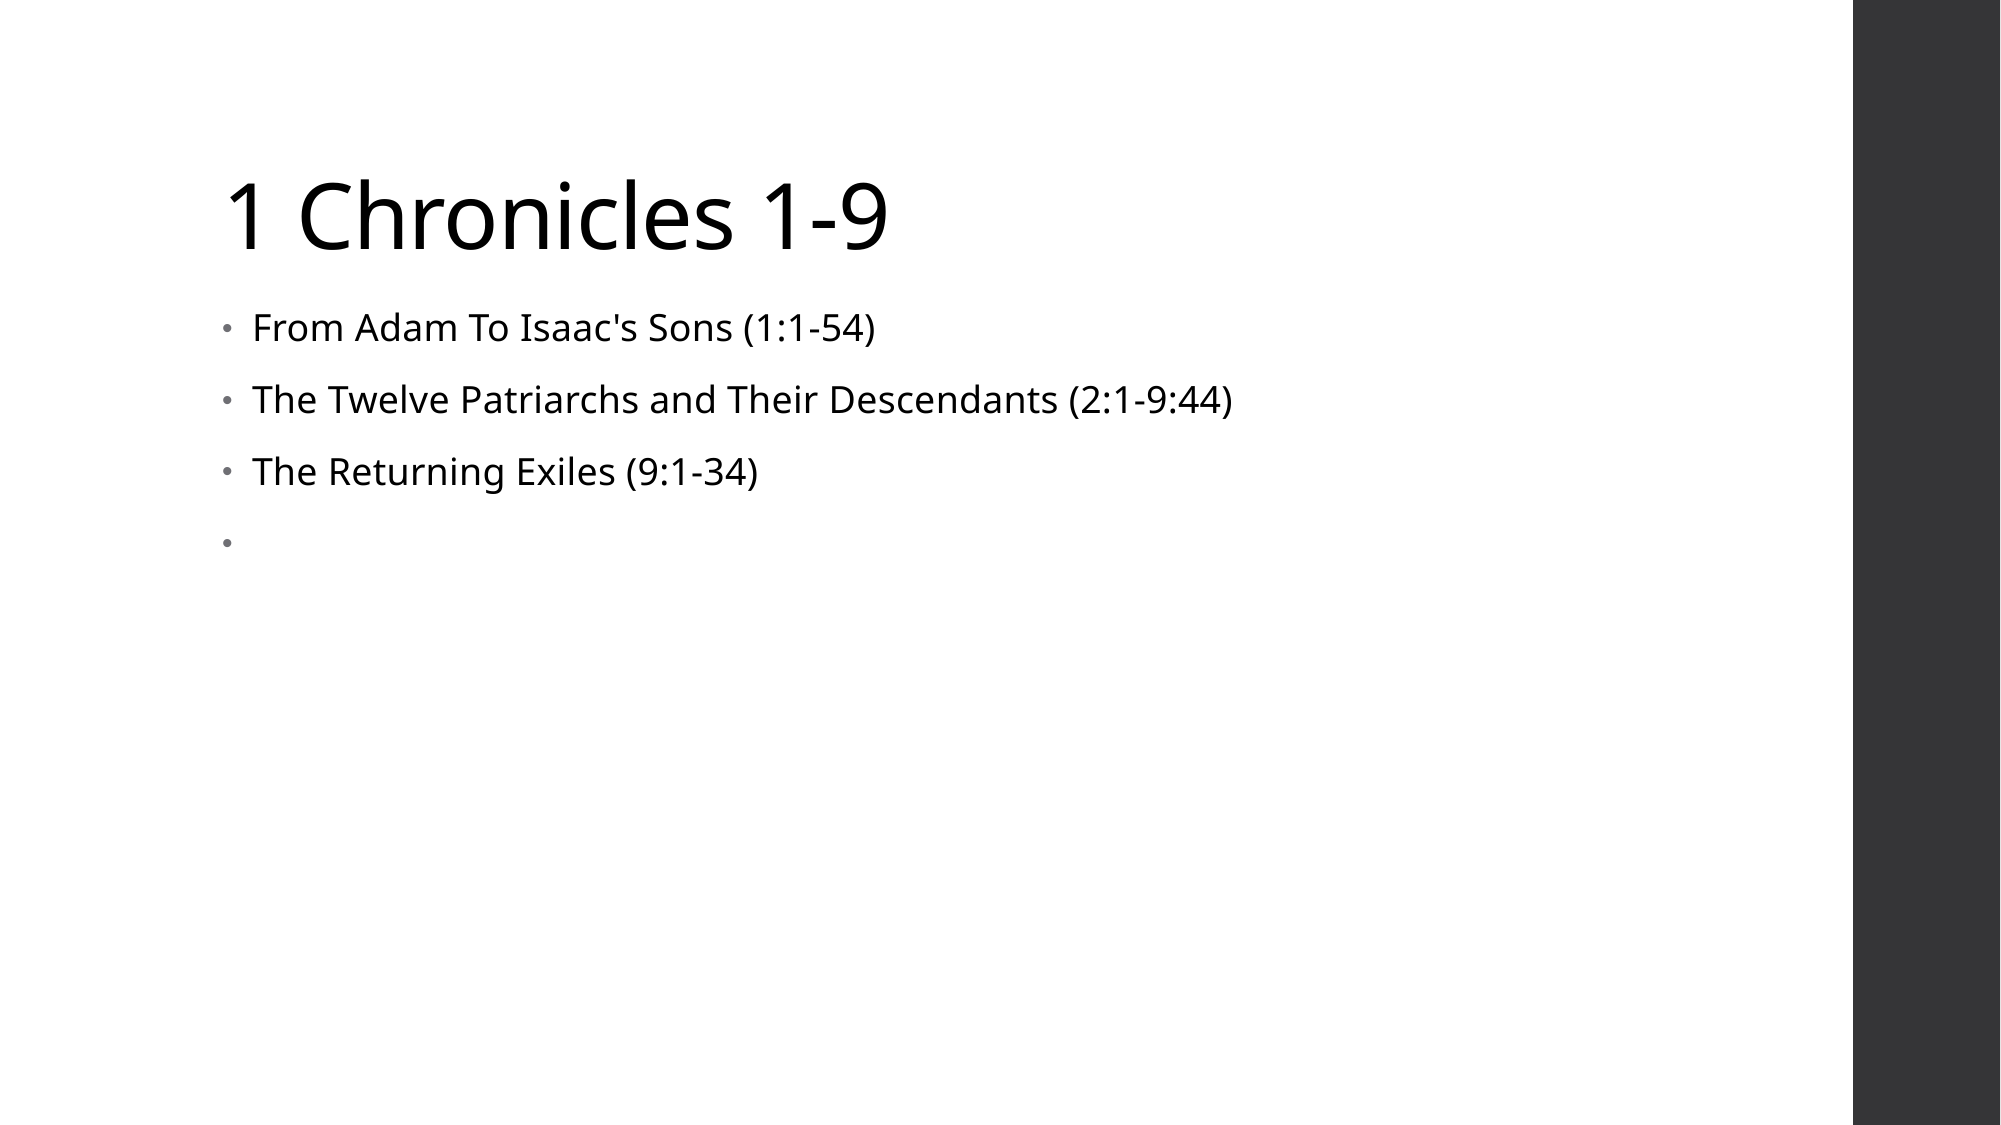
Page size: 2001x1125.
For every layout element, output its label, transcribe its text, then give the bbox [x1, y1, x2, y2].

title 1 Chronicles 1-9 [206, 60, 1797, 278]
list From Adam To Isaac's Sons (1:1-54) The Twelve Patriarchs and Their Descendants (2:1-9:44) The Returning Exiles (9:1-34) [206, 299, 1617, 1014]
